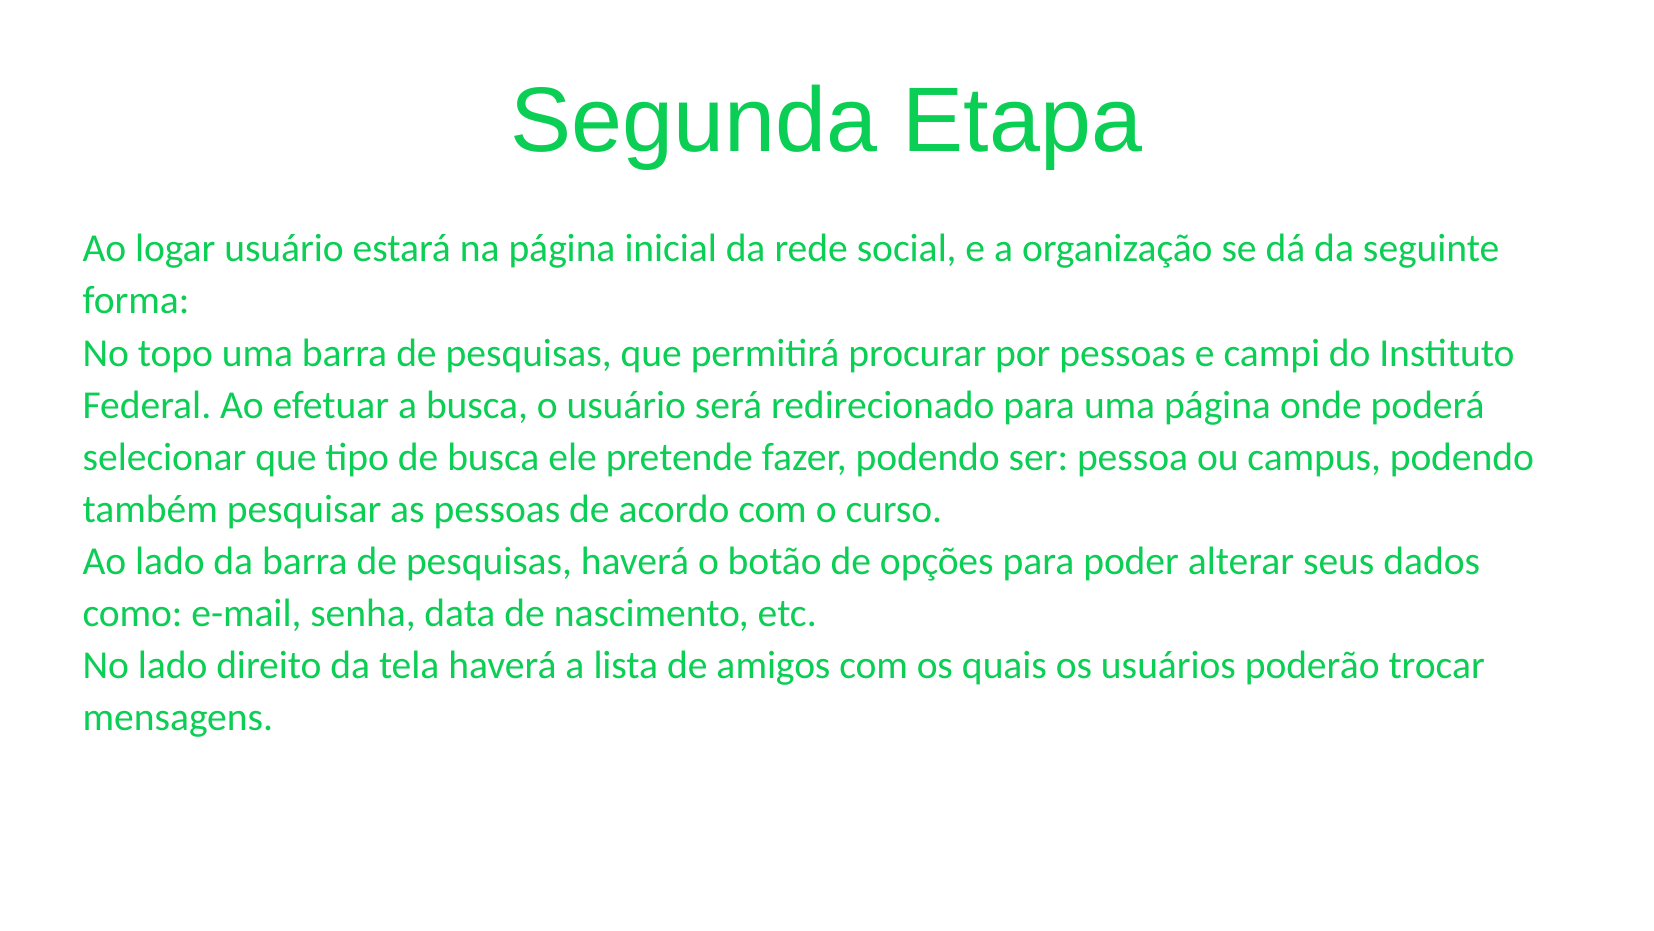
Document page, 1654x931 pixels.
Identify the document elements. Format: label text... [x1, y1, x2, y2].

text_box Ao logar usuário estará na página inicial da rede social, e a organização se dá da seguinte forma: No topo uma barra de pesquisas, que permitirá procurar por pessoas e campi do Instituto Federal. Ao efetuar a busca, o usuário será redirecionado para uma página onde poderá selecionar que tipo de busca ele pretende fazer, podendo ser: pessoa ou campus, podendo também pesquisar as pessoas de acordo com o curso. Ao lado da barra de pesquisas, haverá o botão de opções para poder alterar seus dados como: e-mail, senha, data de nascimento, etc. No lado direito da tela haverá a lista de amigos com os quais os usuários poderão trocar mensagens. [82, 217, 1571, 758]
text_box Segunda Etapa [82, 37, 1571, 193]
